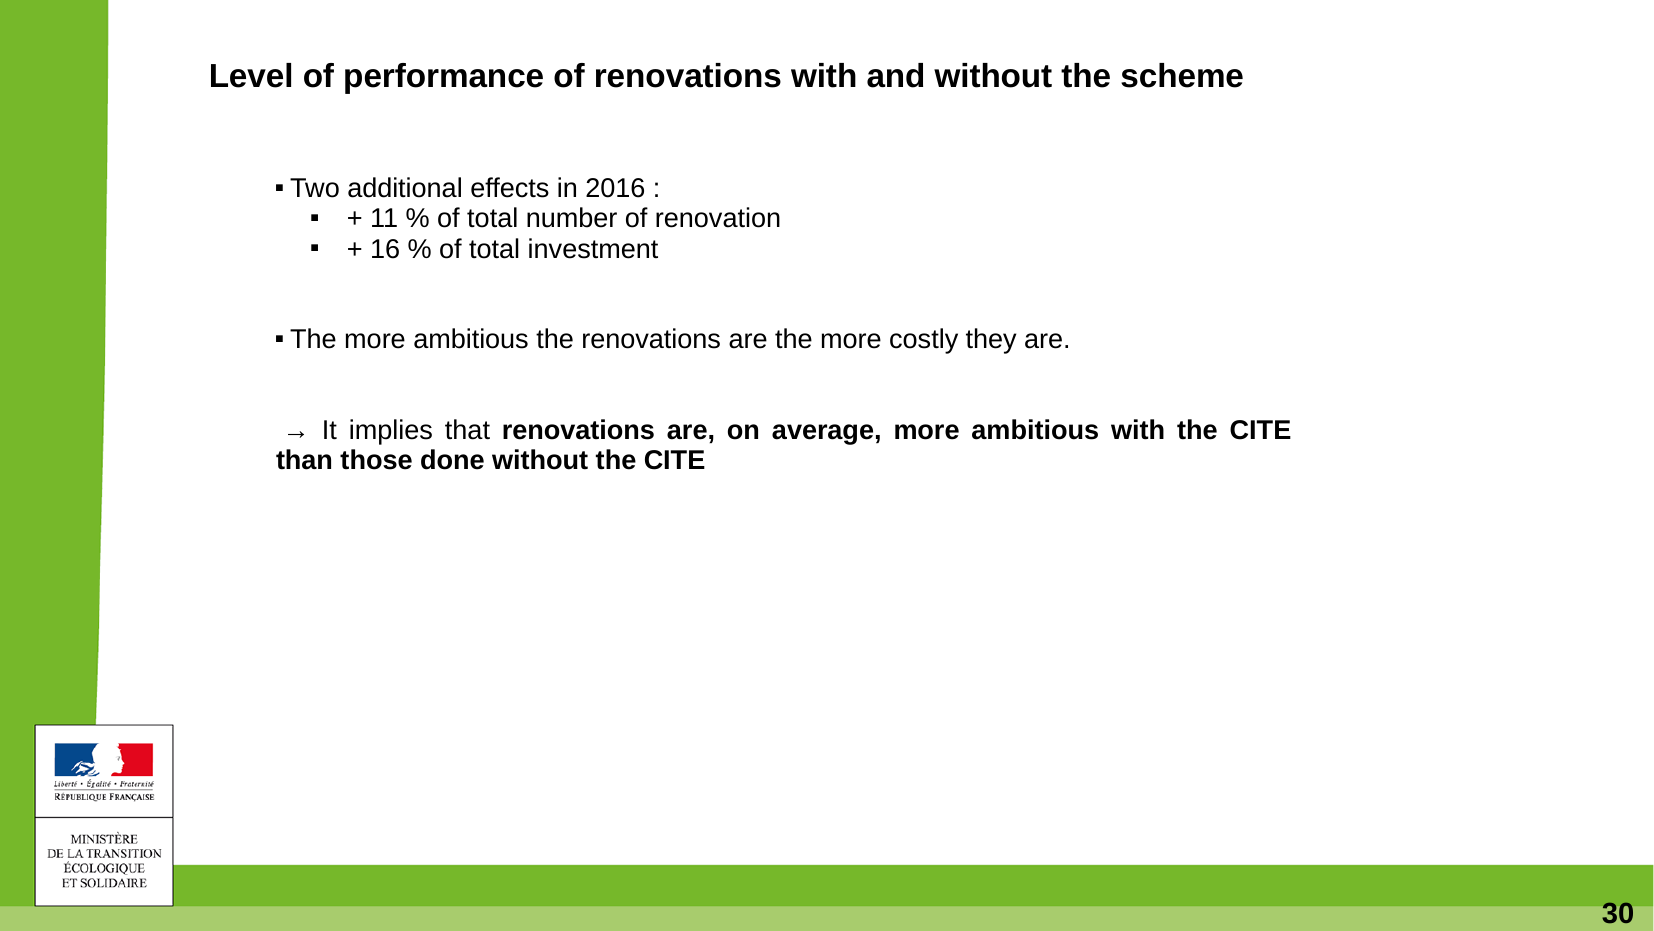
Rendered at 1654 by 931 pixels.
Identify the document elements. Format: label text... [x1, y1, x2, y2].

title Level of performance of renovations with and without the scheme [134, 47, 1570, 106]
text_box Two additional effects in 2016 : + 11 % of total number of renovation + 16 % of total investment The more ambitious the renovations are the more costly they are. → It implies that renovations are, on average, more ambitious with the CITE than those done without the CITE [261, 165, 1306, 543]
picture [0, 0, 1654, 931]
